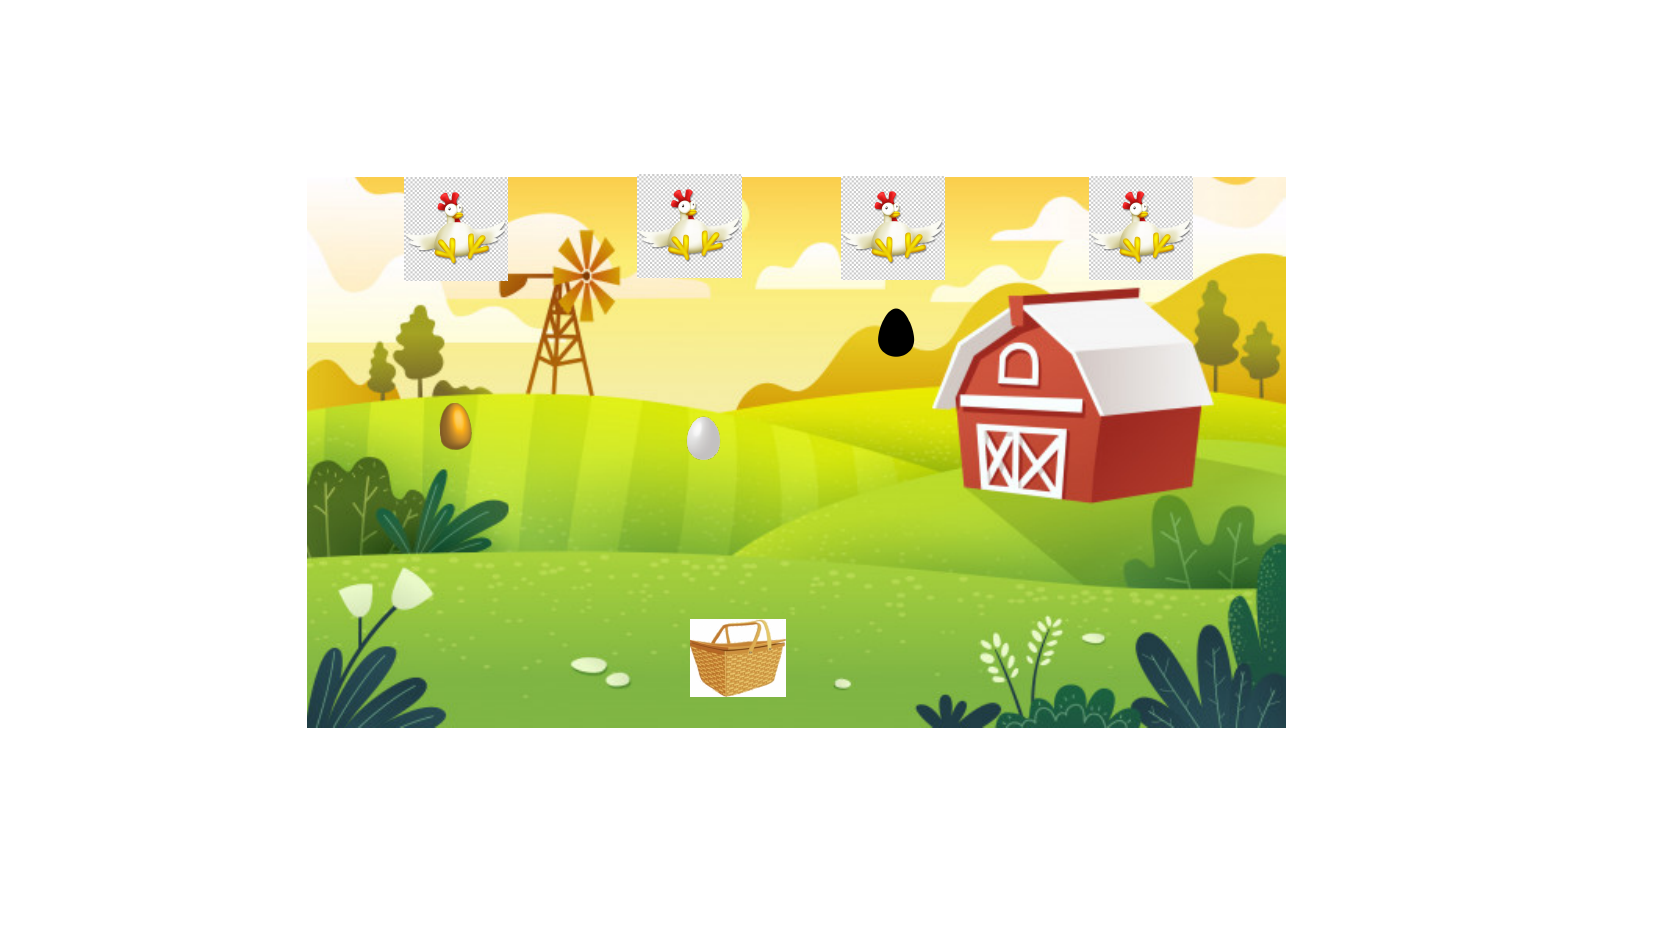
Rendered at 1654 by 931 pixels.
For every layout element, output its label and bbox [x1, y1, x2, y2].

picture [307, 174, 1286, 728]
